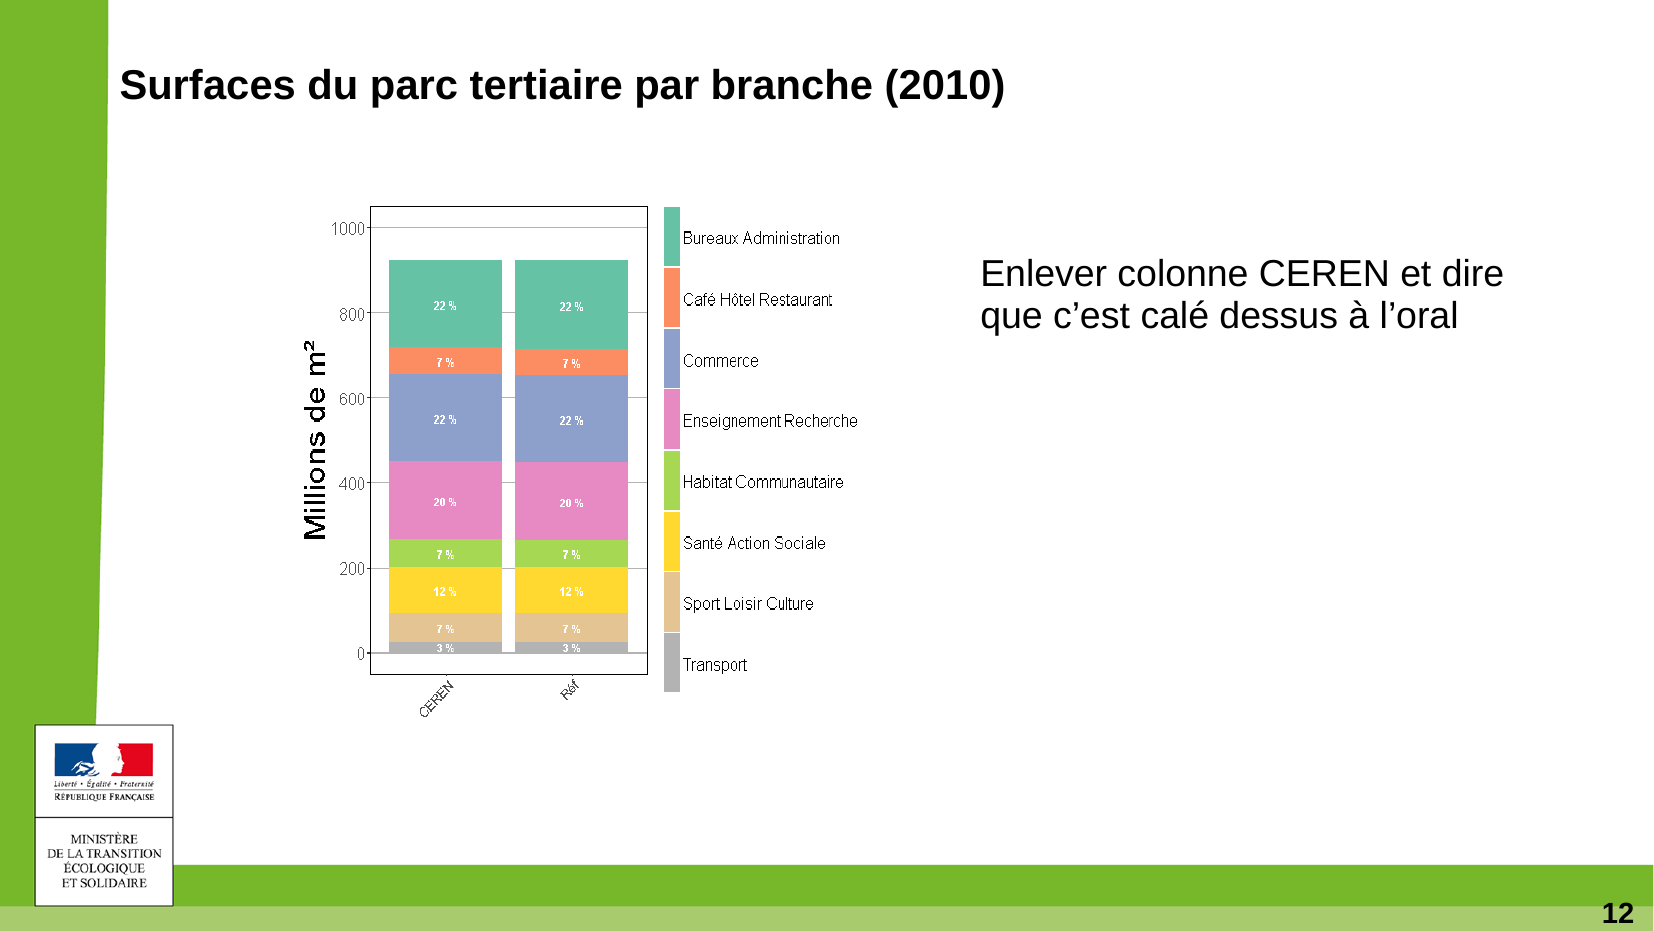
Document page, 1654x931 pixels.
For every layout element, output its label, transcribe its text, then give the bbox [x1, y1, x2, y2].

text_box Enlever colonne CEREN et dire que c’est calé dessus à l’oral [965, 245, 1543, 345]
picture [0, 0, 1654, 931]
list [186, 123, 1517, 837]
title Surfaces du parc tertiaire par branche (2010) [119, 25, 1608, 145]
